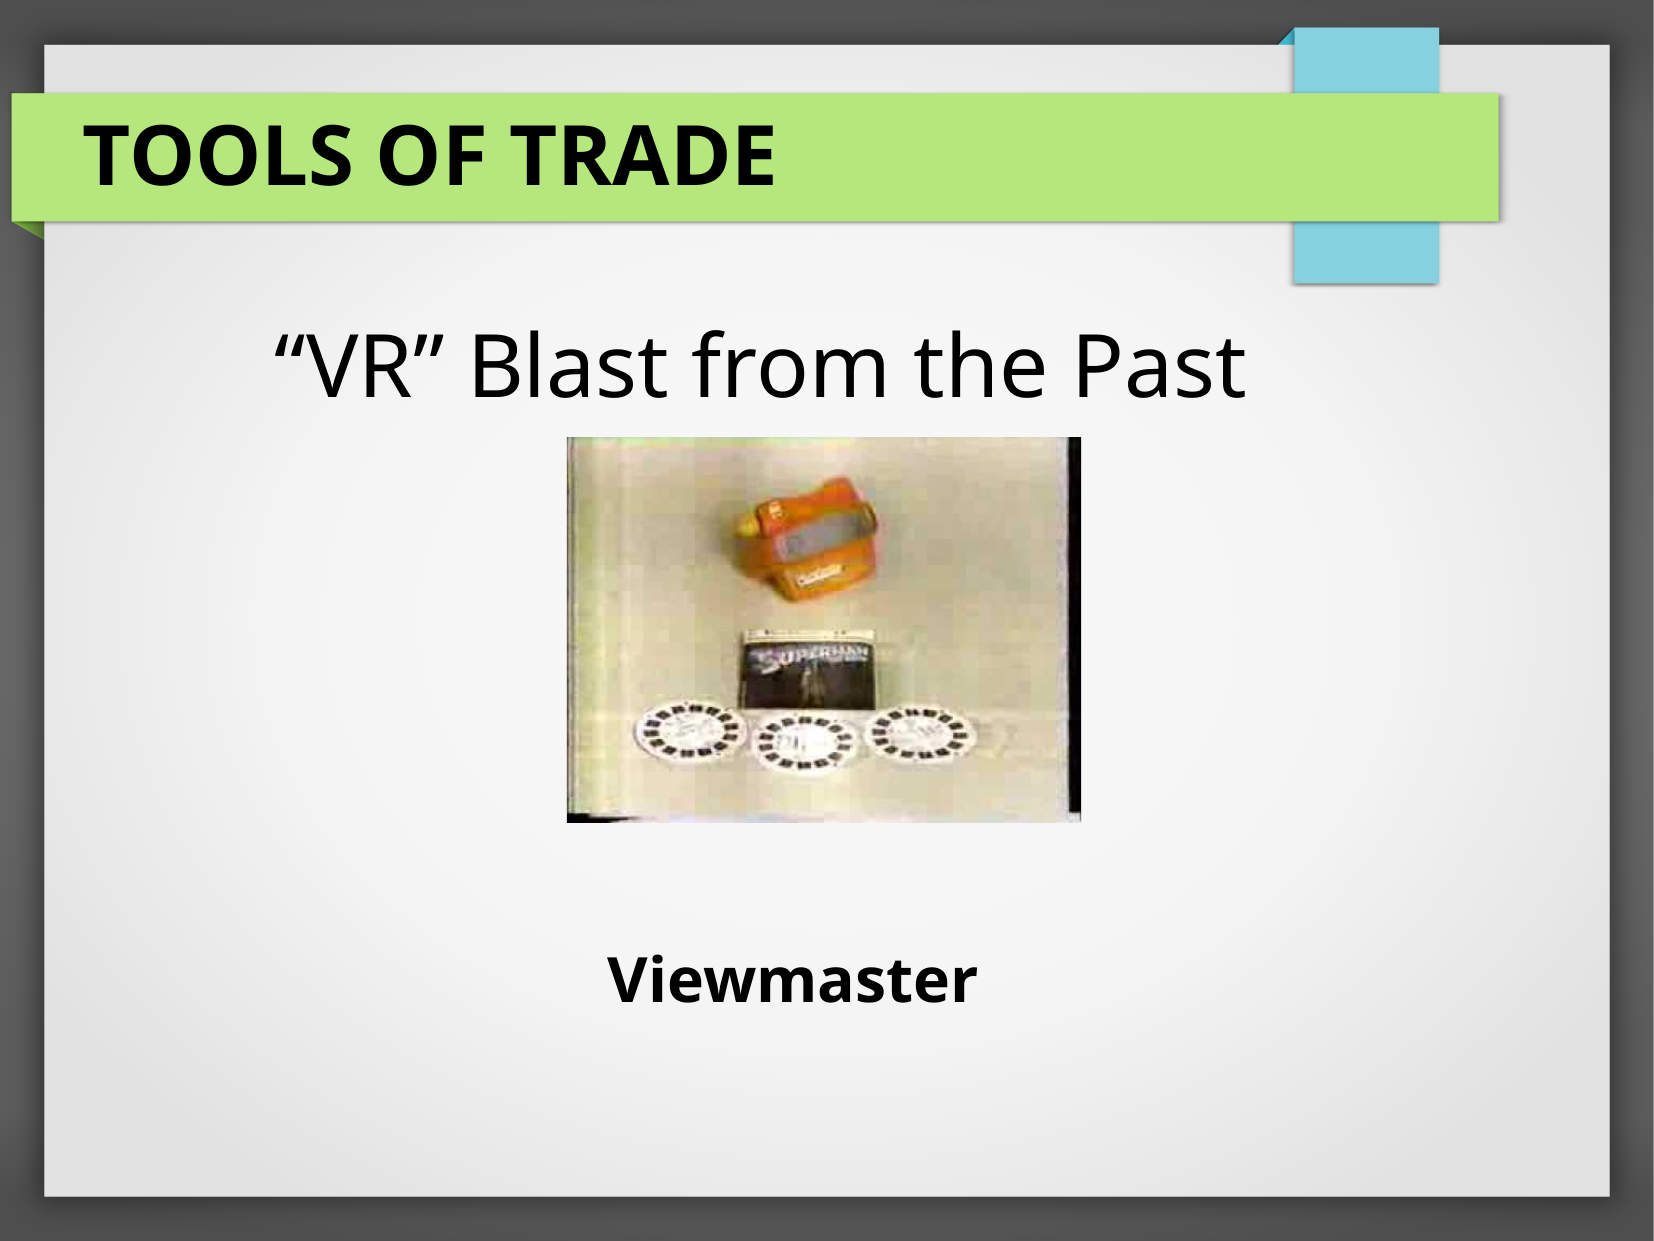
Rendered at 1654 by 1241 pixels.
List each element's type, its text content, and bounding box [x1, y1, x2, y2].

text_box [566, 437, 1082, 823]
picture [0, 0, 1654, 1241]
text_box Viewmaster [592, 928, 1040, 1016]
text_box “VR” Blast from the Past [259, 296, 1353, 414]
title TOOLS OF TRADE [82, 94, 1264, 213]
